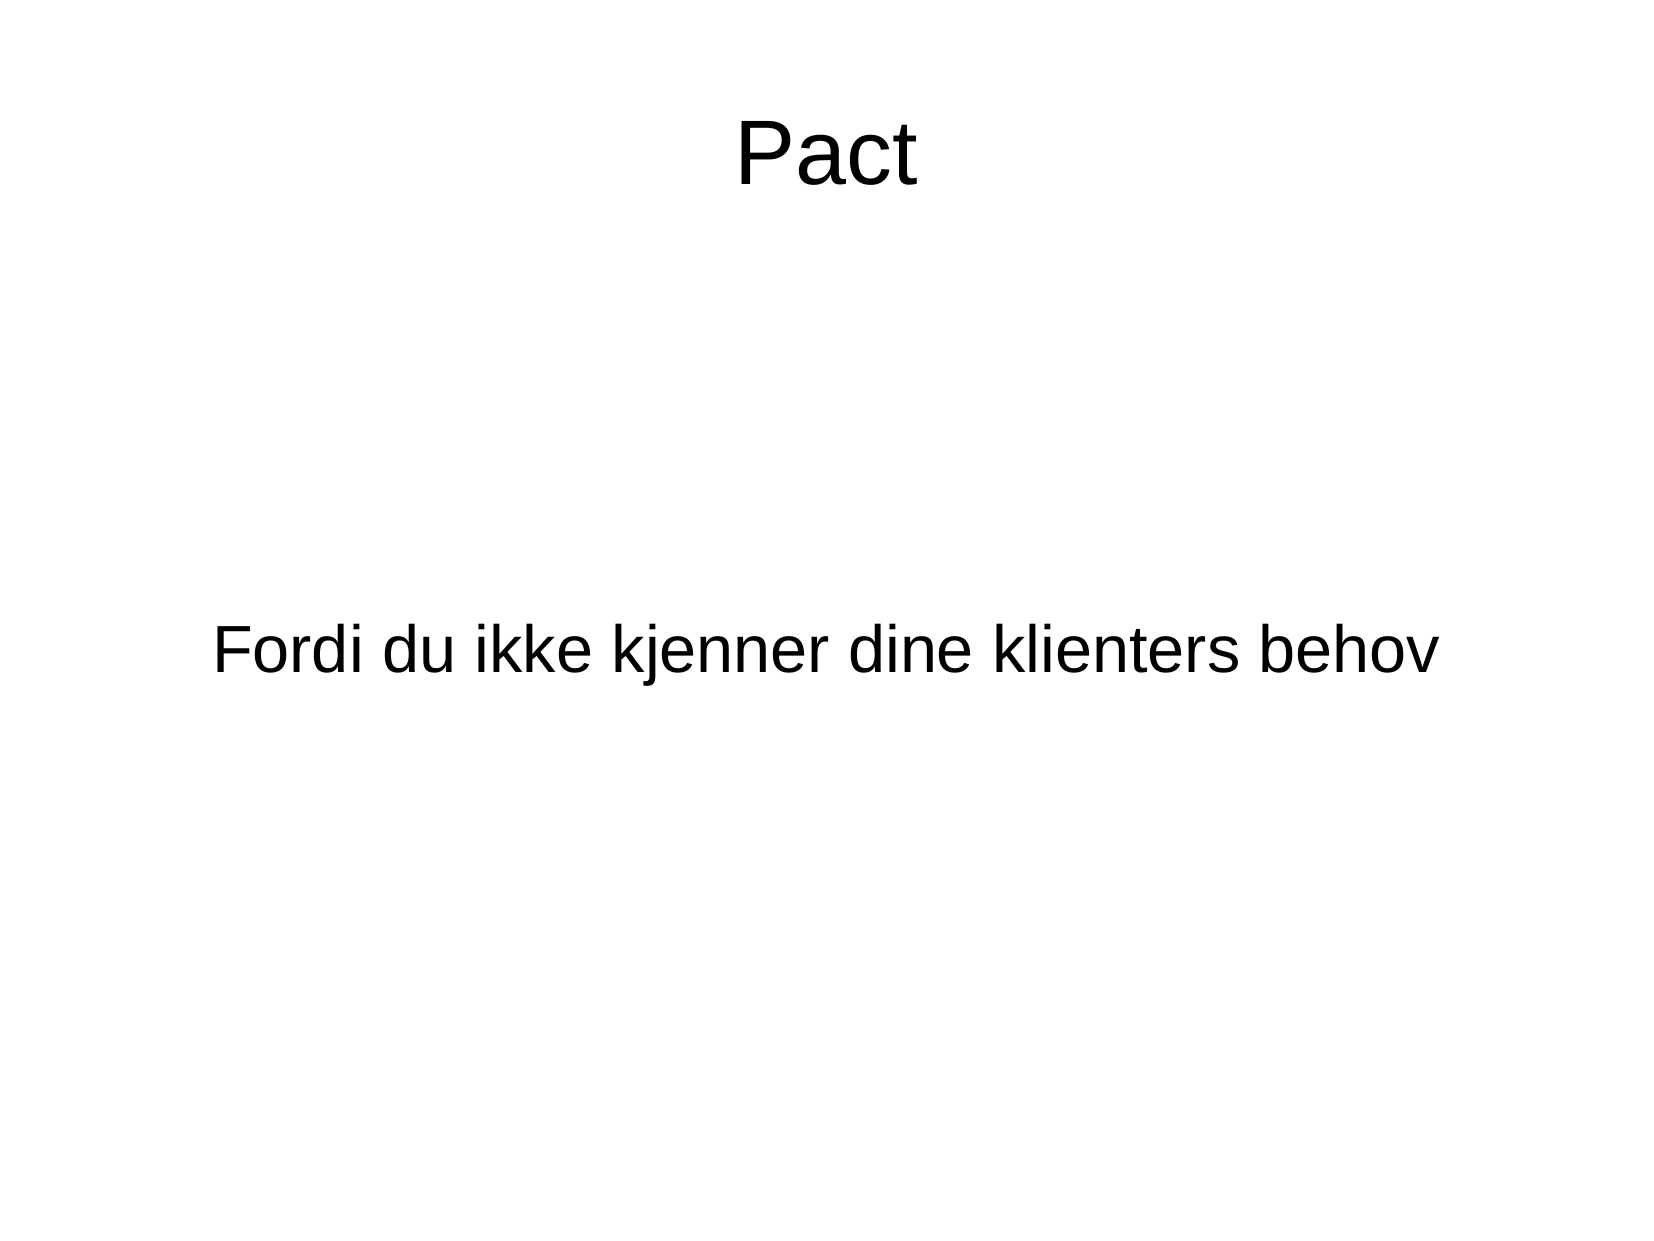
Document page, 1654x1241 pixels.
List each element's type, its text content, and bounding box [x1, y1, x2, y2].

title Pact [82, 49, 1571, 257]
subtitle Fordi du ikke kjenner dine klienters behov [82, 290, 1571, 1010]
